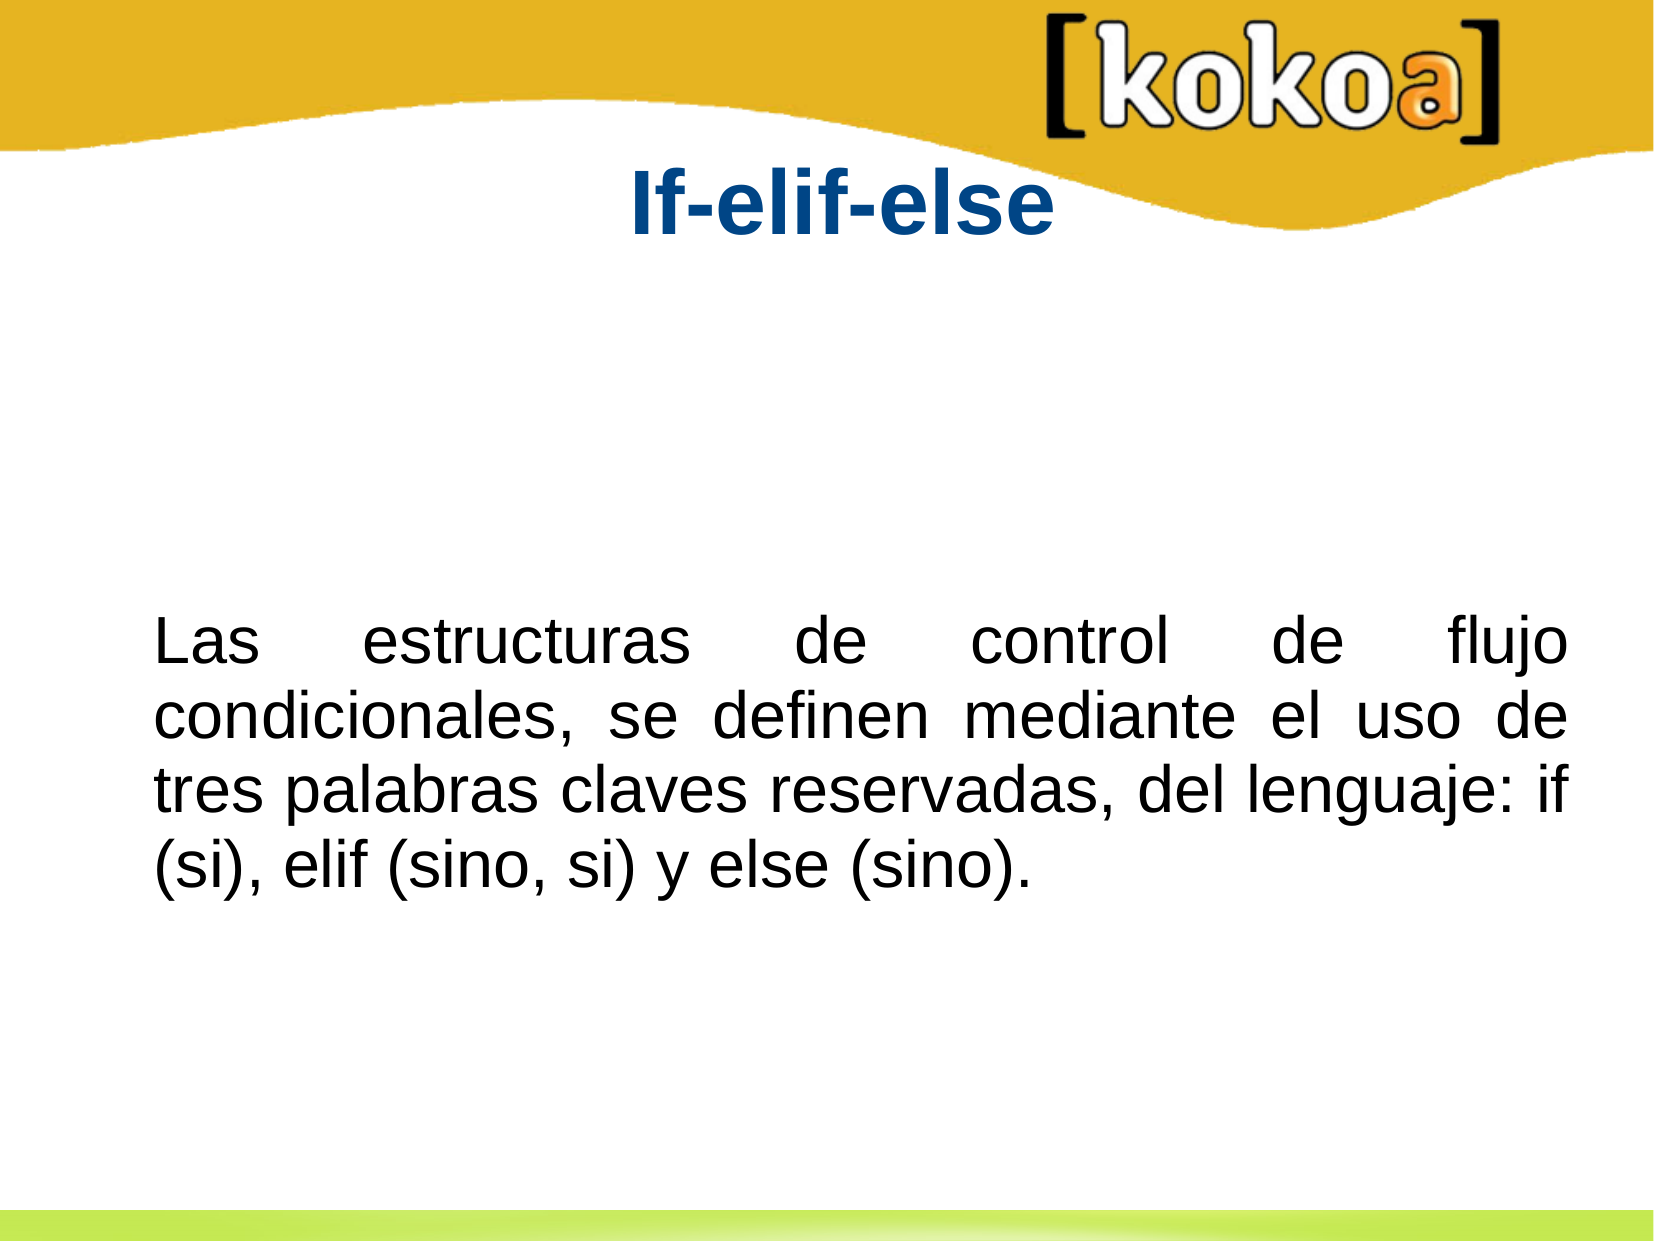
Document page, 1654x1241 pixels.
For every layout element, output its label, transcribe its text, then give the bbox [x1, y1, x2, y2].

picture [0, 1210, 1654, 1241]
picture [0, 0, 1654, 488]
title If-elif-else [82, 99, 1571, 290]
list Las estructuras de control de flujo condicionales, se definen mediante el uso de tres palabras claves reservadas, del lenguaje: if (si), elif (sino, si) y else (sino). [82, 290, 1571, 1215]
